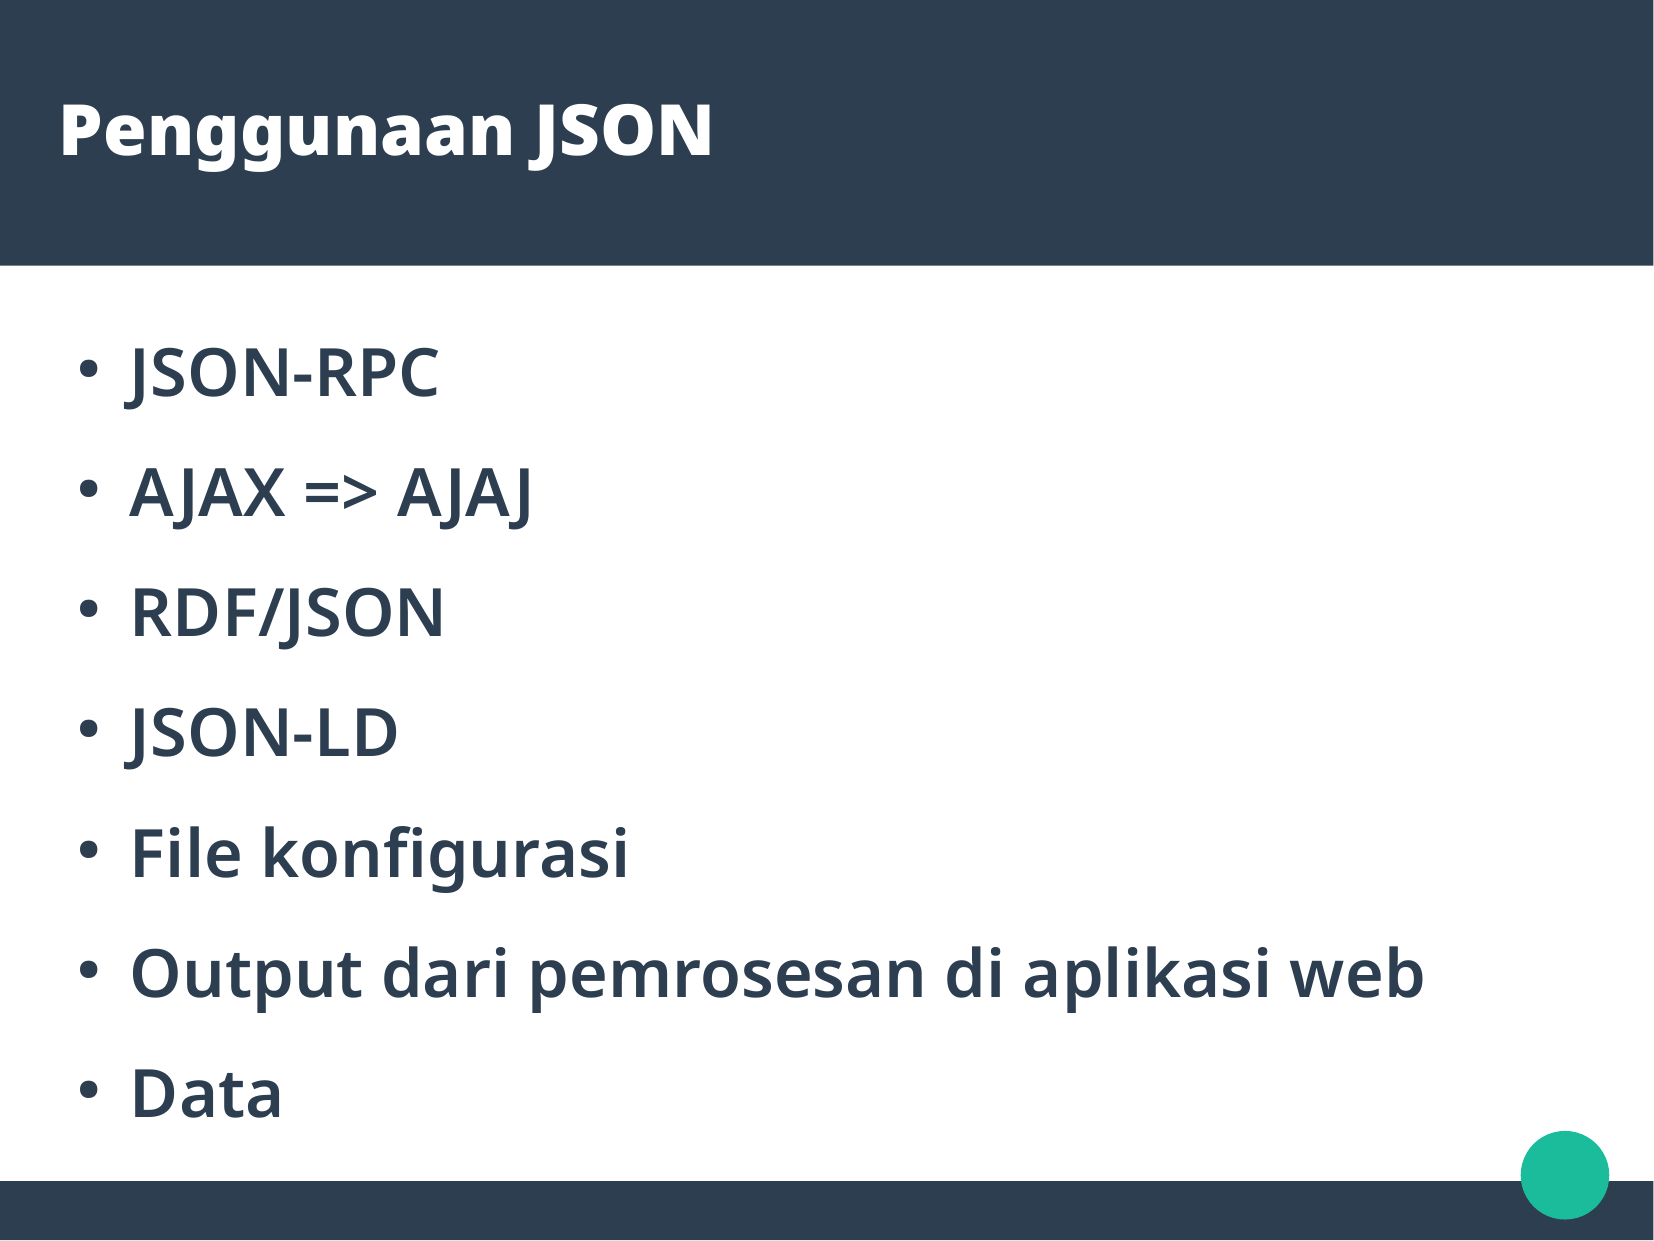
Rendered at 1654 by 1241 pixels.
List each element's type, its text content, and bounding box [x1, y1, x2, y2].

title Penggunaan JSON [59, 49, 1595, 207]
list JSON-RPC AJAX => AJAJ RDF/JSON JSON-LD File konfigurasi Output dari pemrosesan di aplikasi web Data [59, 324, 1595, 1152]
